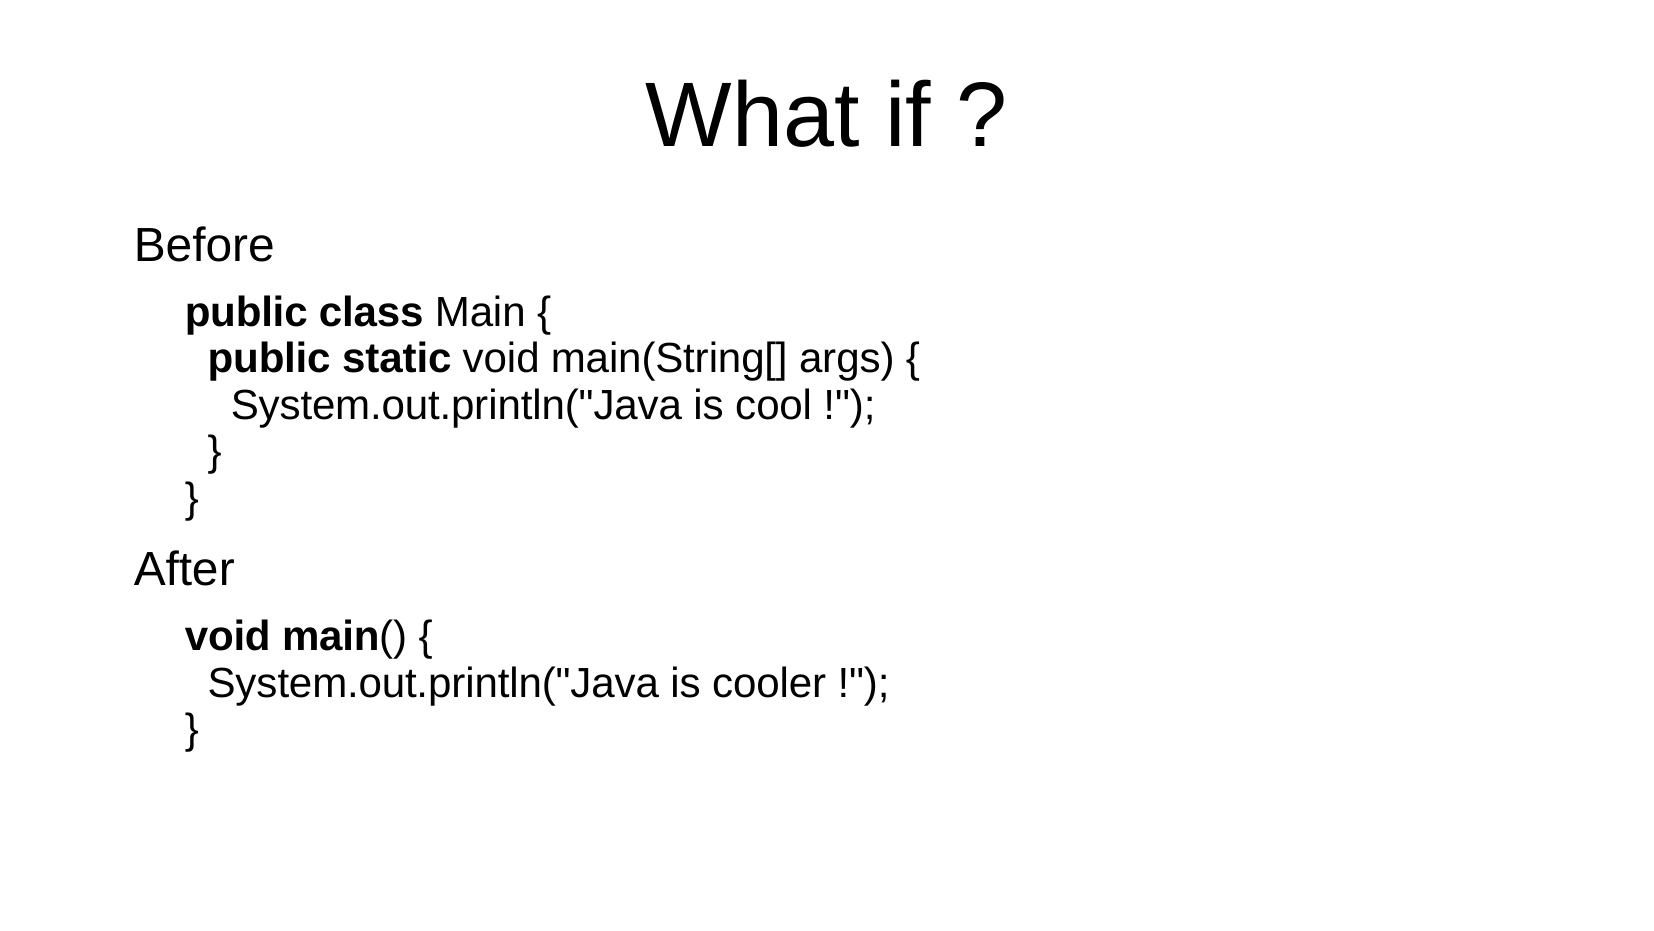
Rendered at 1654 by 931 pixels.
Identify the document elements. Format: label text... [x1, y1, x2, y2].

list Before public class Main { public static void main(String[] args) { System.out.println("Java is cool !"); } } After void main() { System.out.println("Java is cooler !"); } [82, 217, 1571, 758]
title What if ? [82, 12, 1571, 217]
